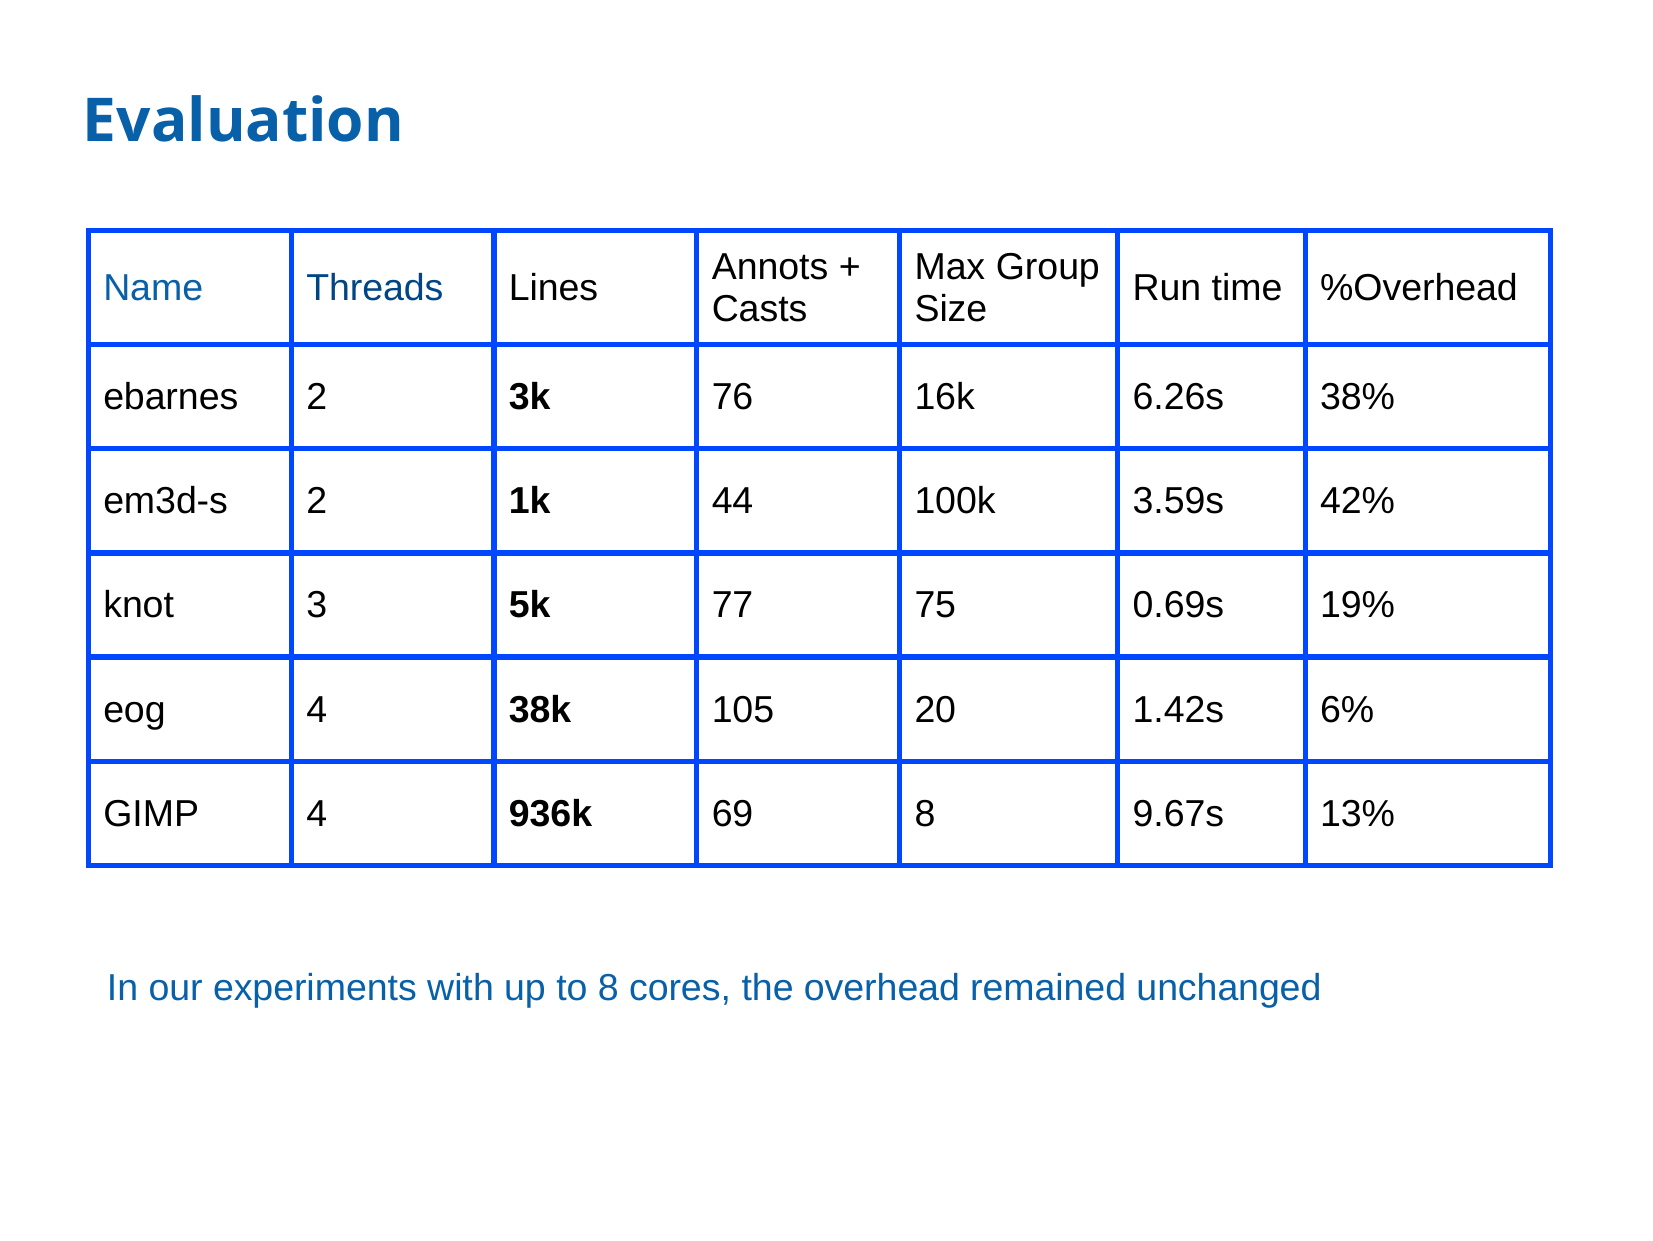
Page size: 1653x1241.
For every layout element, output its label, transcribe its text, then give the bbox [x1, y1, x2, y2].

table_cell 1k [497, 451, 694, 550]
text_box In our experiments with up to 8 cores, the overhead remained unchanged [92, 959, 1513, 1017]
table_cell 9.67s [1120, 764, 1303, 863]
table_header Run time [1120, 233, 1303, 342]
table_header Threads [294, 233, 491, 342]
table_cell GIMP [91, 764, 289, 863]
table_cell 76 [699, 347, 897, 446]
table_cell 1.42s [1120, 660, 1303, 759]
table_cell 13% [1308, 764, 1548, 863]
table_cell 2 [294, 347, 491, 446]
table_cell 105 [699, 660, 897, 759]
table_cell 2 [294, 451, 491, 550]
table_cell 42% [1308, 451, 1548, 550]
table_cell 19% [1308, 556, 1548, 654]
table_cell 3k [497, 347, 694, 446]
table_cell 20 [902, 660, 1115, 759]
table_cell 5k [497, 556, 694, 654]
table_cell 16k [902, 347, 1115, 446]
table_cell 8 [902, 764, 1115, 863]
table_cell 4 [294, 660, 491, 759]
table_cell 6.26s [1120, 347, 1303, 446]
table_cell 75 [902, 556, 1115, 654]
table_cell knot [91, 556, 289, 654]
table_cell 38% [1308, 347, 1548, 446]
table_cell 44 [699, 451, 897, 550]
table_cell ebarnes [91, 347, 289, 446]
table_cell em3d-s [91, 451, 289, 550]
table_cell 6% [1308, 660, 1548, 759]
table_header Lines [497, 233, 694, 342]
table_cell 4 [294, 764, 491, 863]
table_header Max Group Size [902, 233, 1115, 342]
table_cell 100k [902, 451, 1115, 550]
table_cell eog [91, 660, 289, 759]
table_header Name [91, 233, 289, 342]
table_cell 3 [294, 556, 491, 654]
title Evaluation [82, 56, 1571, 181]
table_cell 3.59s [1120, 451, 1303, 550]
table_header Annots + Casts [699, 233, 897, 342]
table_cell 936k [497, 764, 694, 863]
table_cell 77 [699, 556, 897, 654]
table_cell 0.69s [1120, 556, 1303, 654]
table_cell 38k [497, 660, 694, 759]
table_cell 69 [699, 764, 897, 863]
table_header %Overhead [1308, 233, 1548, 342]
